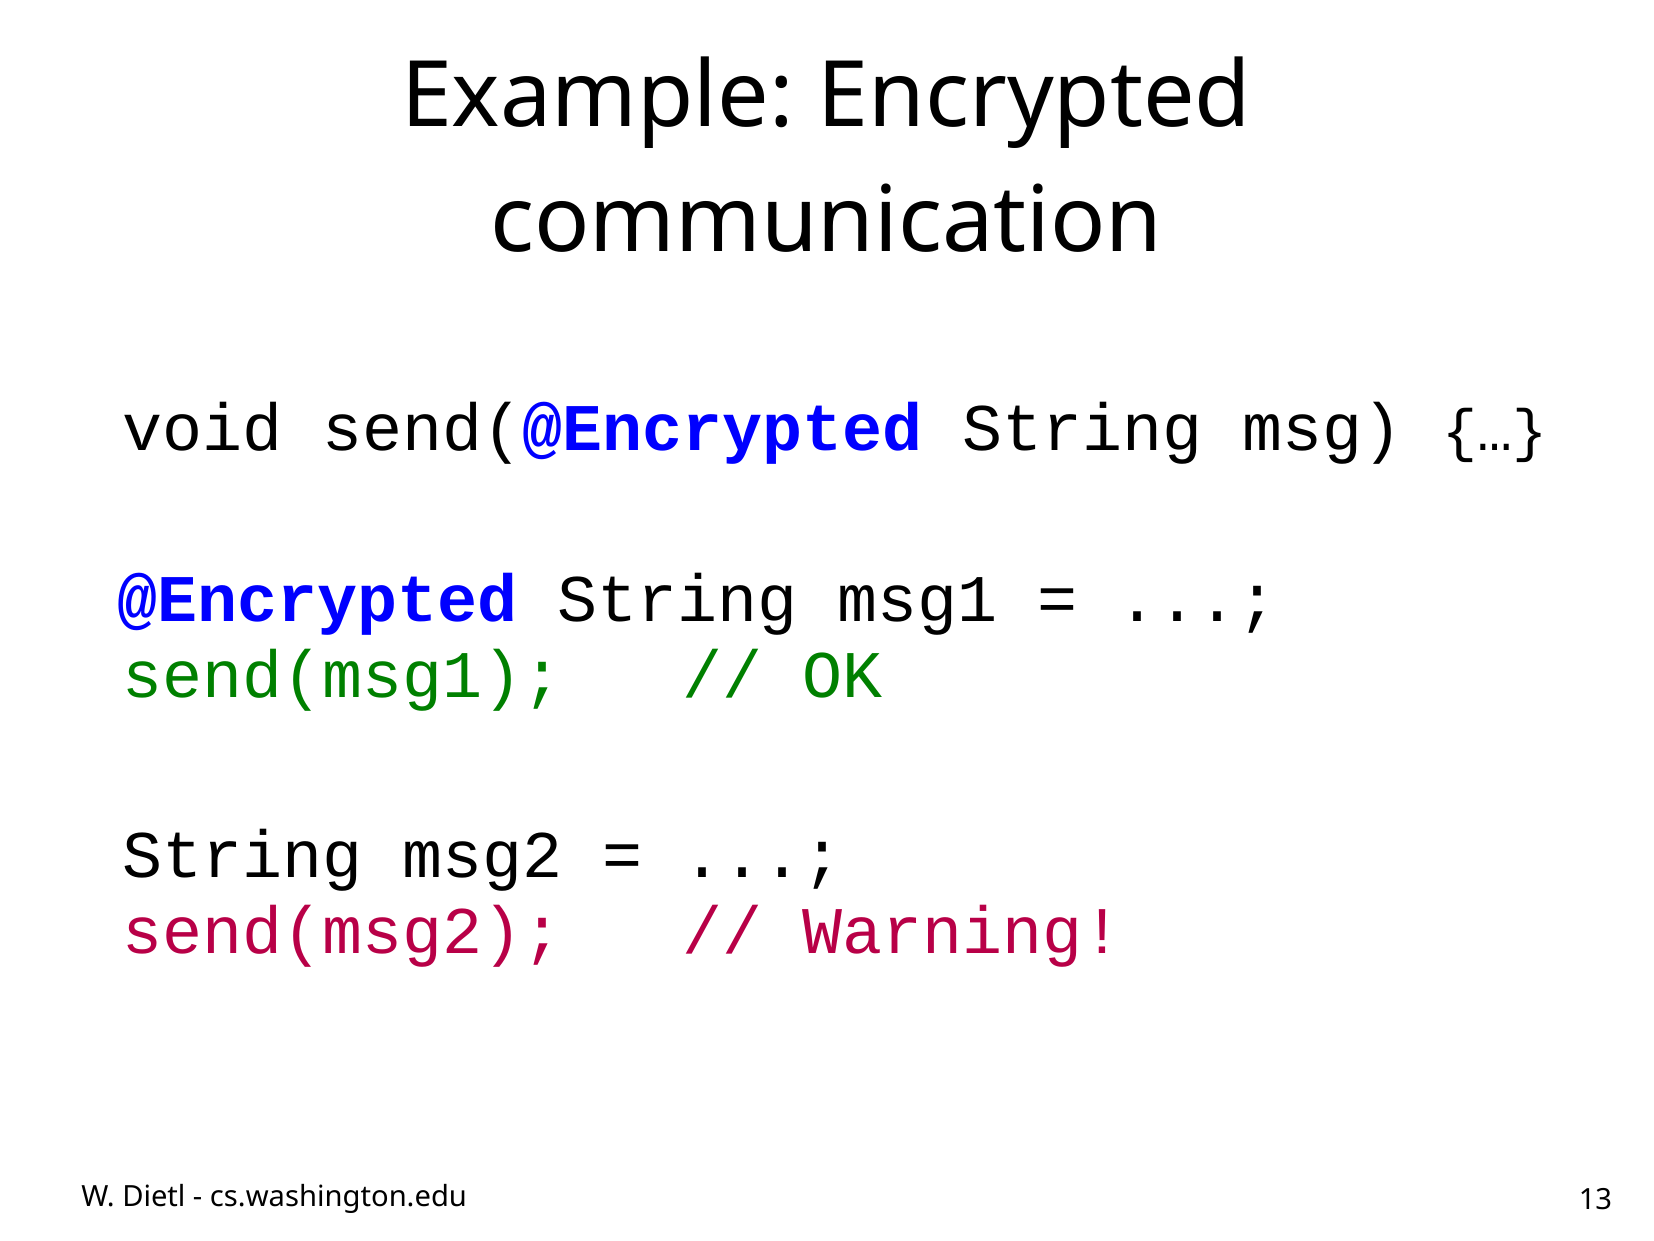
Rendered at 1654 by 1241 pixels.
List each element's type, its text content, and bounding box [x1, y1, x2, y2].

list void send(@Encrypted String msg) {…} @Encrypted String msg1 = ...; send(msg1); // OK String msg2 = ...; send(msg2); // Warning! [82, 290, 1613, 1094]
title Example: Encrypted communication [82, 56, 1571, 250]
